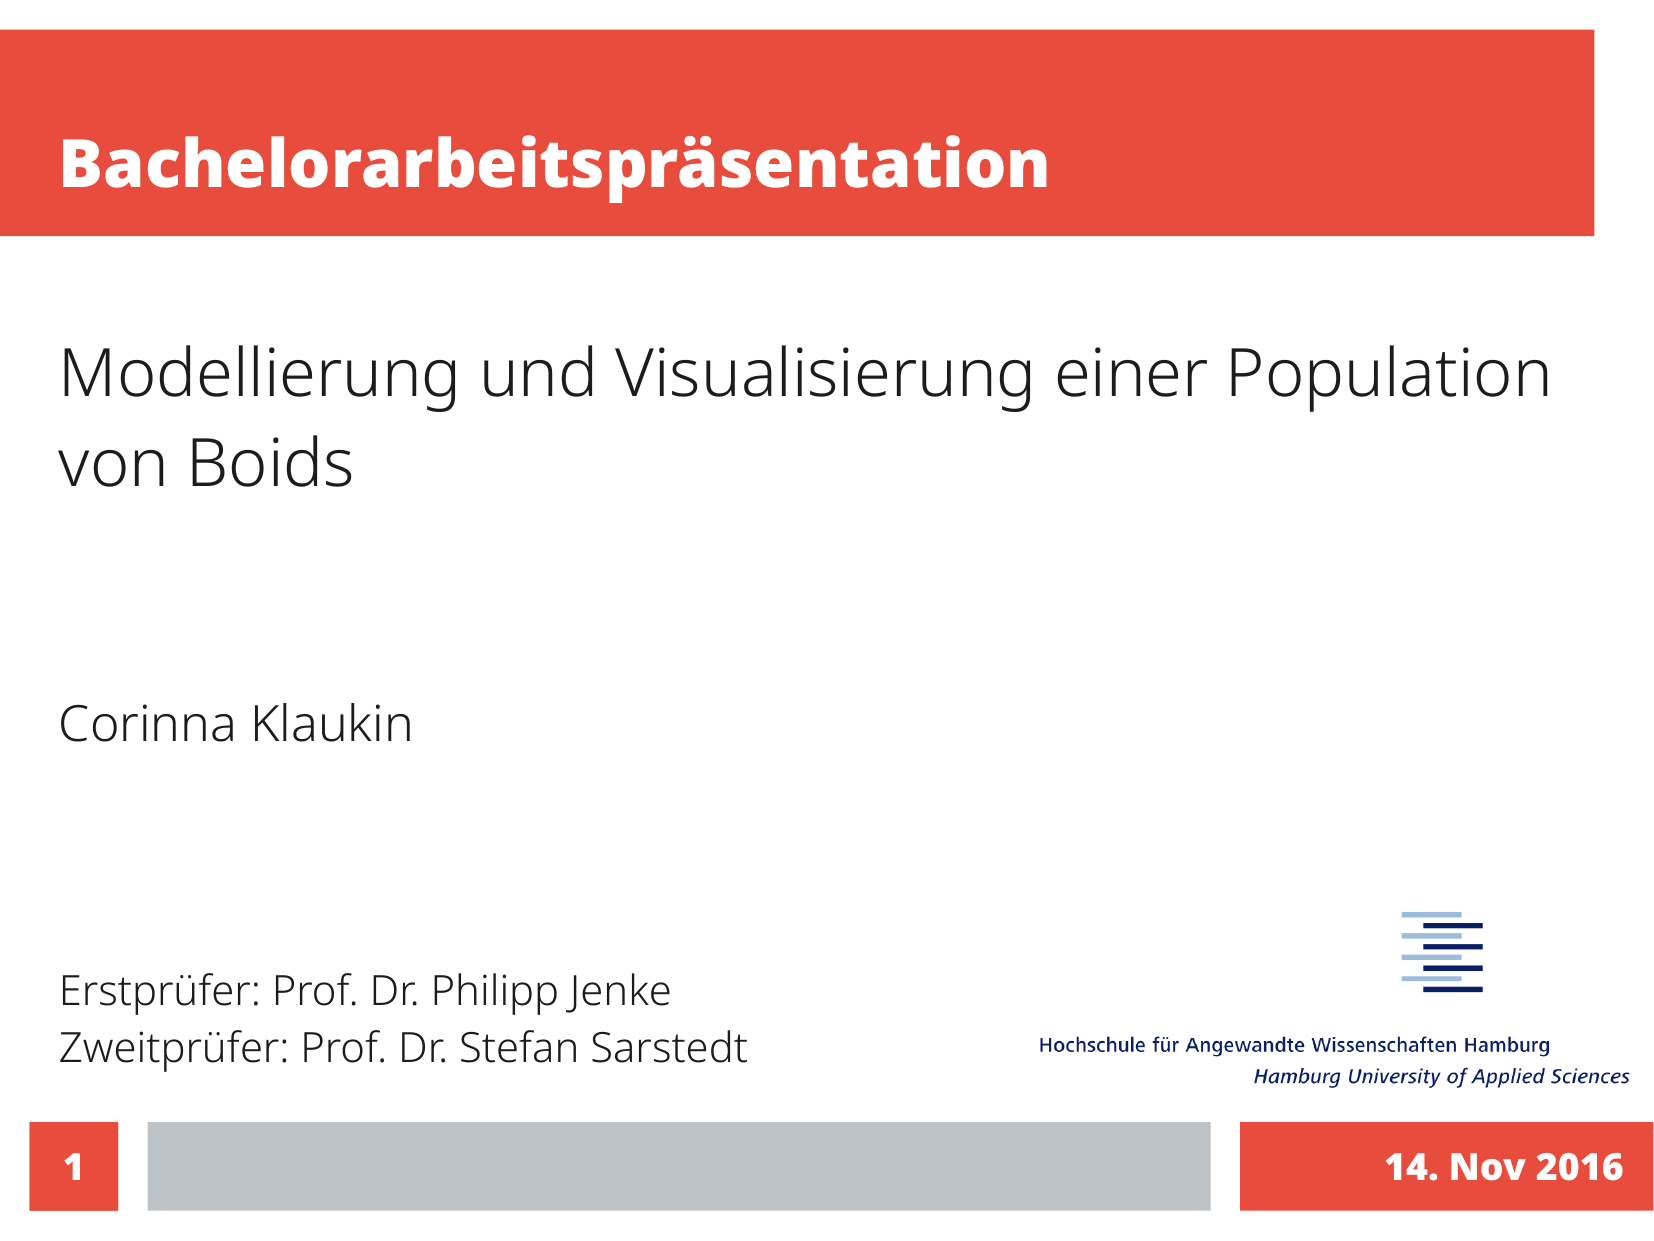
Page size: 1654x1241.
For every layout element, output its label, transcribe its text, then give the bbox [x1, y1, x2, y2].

subtitle Modellierung und Visualisierung einer Population von Boids Corinna Klaukin Erstprüfer: Prof. Dr. Philipp Jenke Zweitprüfer: Prof. Dr. Stefan Sarstedt [59, 324, 1595, 1152]
picture [1038, 909, 1630, 1089]
title Bachelorarbeitspräsentation [59, 49, 1595, 207]
